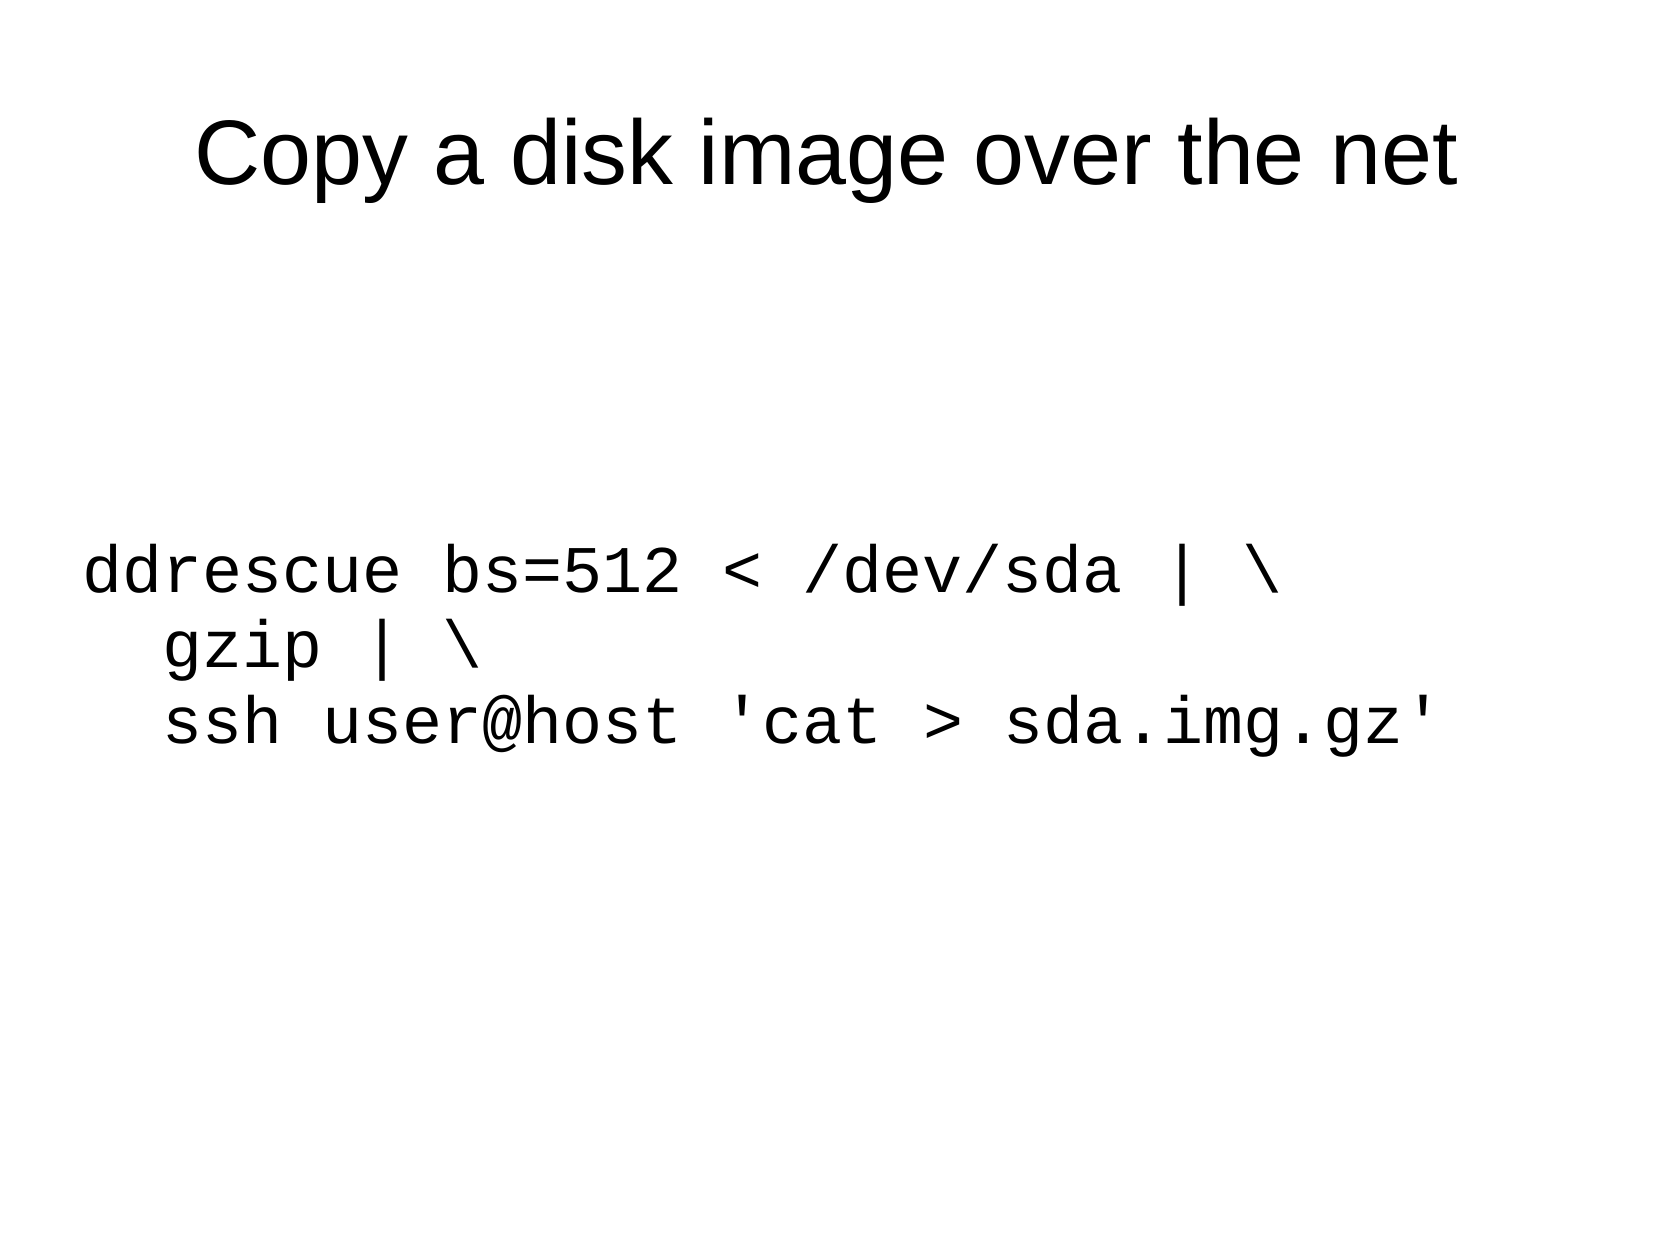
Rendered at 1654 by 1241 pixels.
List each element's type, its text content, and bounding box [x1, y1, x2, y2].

title Copy a disk image over the net [82, 49, 1571, 257]
text_box ddrescue bs=512 < /dev/sda | \ gzip | \ ssh user@host 'cat > sda.img.gz' [82, 290, 1538, 1010]
